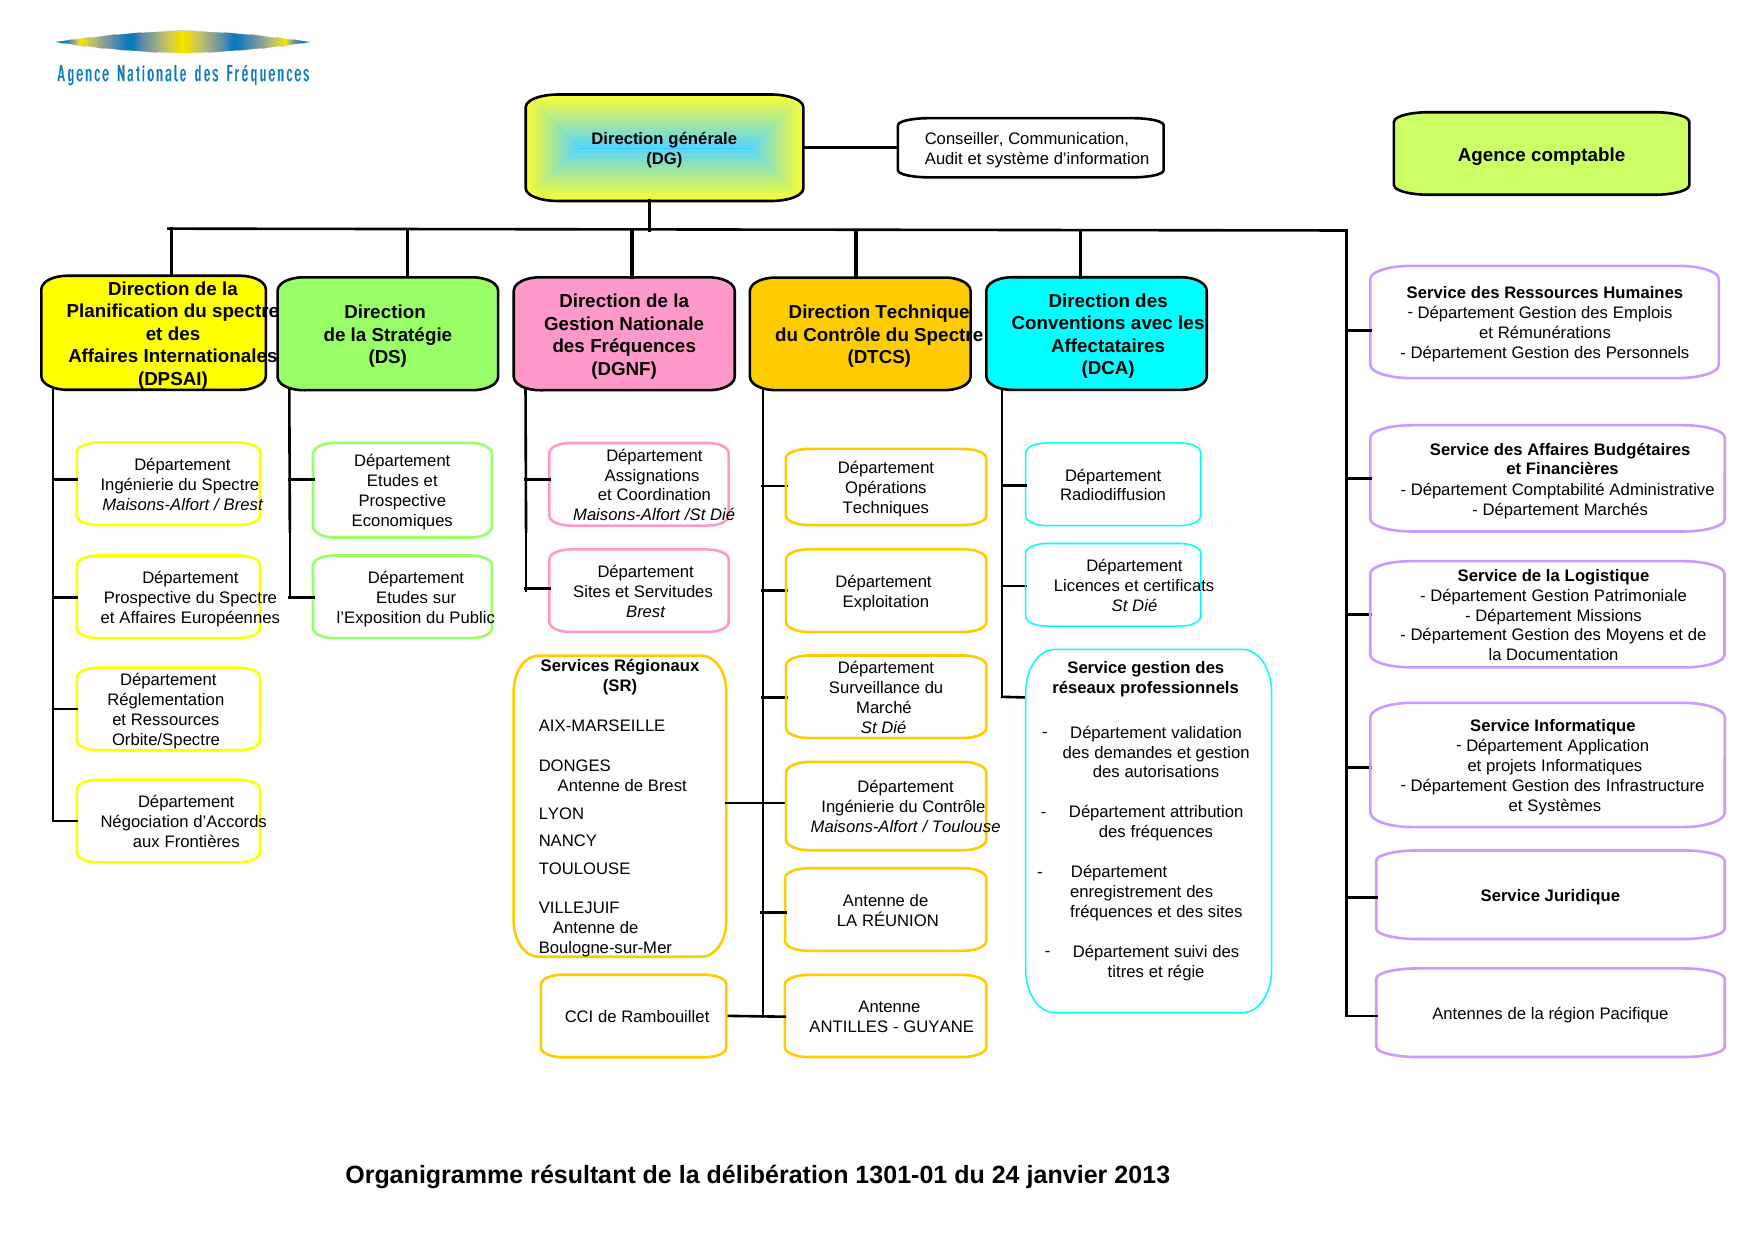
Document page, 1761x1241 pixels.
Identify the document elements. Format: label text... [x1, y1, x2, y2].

text_box Département Ingénierie du Spectre Maisons-Alfort / Brest [76, 442, 260, 526]
text_box Agence comptable [1393, 112, 1690, 195]
text_box Département Opérations Techniques [785, 448, 987, 526]
text_box Département Etudes sur l’Exposition du Public [312, 555, 492, 639]
text_box Service de la Logistique - Département Gestion Patrimoniale - Département Missions - Département Gestion des Moyens et de la Documentation [1370, 561, 1725, 668]
text_box Organigramme résultant de la délibération 1301-01 du 24 janvier 2013 [330, 1098, 1333, 1197]
text_box Département Surveillance du Marché St Dié [786, 655, 987, 739]
text_box Direction de la Planification du spectre et des Affaires Internationales (DPSAI) [41, 275, 266, 390]
text_box Conseiller, Communication, Audit et système d’information [897, 118, 1164, 178]
text_box Direction des Conventions avec les Affectataires (DCA) [986, 277, 1207, 390]
text_box Département Sites et Servitudes Brest [549, 549, 729, 633]
text_box Département Exploitation [786, 549, 987, 633]
text_box Direction Technique du Contrôle du Spectre (DTCS) [749, 277, 971, 391]
text_box Direction de la Gestion Nationale des Fréquences (DGNF) [513, 277, 735, 391]
picture [53, 17, 312, 107]
text_box Département Négociation d’Accords aux Frontières [76, 779, 260, 863]
text_box Département Radiodiffusion [1025, 442, 1201, 526]
text_box Direction de la Stratégie (DS) [277, 277, 499, 391]
text_box Département Licences et certificats St Dié [1025, 543, 1201, 627]
text_box Département Etudes et Prospective Economiques [312, 442, 492, 538]
text_box Direction générale (DG) [525, 94, 804, 202]
text_box Antennes de la région Pacifique [1376, 968, 1725, 1058]
text_box Service gestion des réseaux professionnels [1030, 649, 1261, 705]
text_box Services Régionaux (SR) AIX-MARSEILLE DONGES Antenne de Brest LYON NANCY TOULOUSE VILLEJUIF Antenne de Boulogne-sur-Mer [513, 655, 727, 957]
text_box Département validation des demandes et gestion des autorisations Département attribution des fréquences - Département enregistrement des fréquences et des sites Département suivi des titres et régie [1012, 713, 1272, 1009]
text_box Antenne de LA RÉUNION [785, 868, 987, 951]
text_box Service des Ressources Humaines Département Gestion des Emplois et Rémunérations - Département Gestion des Personnels [1370, 265, 1719, 379]
text_box Antenne ANTILLES - GUYANE [784, 974, 987, 1058]
text_box Département Prospective du Spectre et Affaires Européennes [76, 555, 260, 639]
text_box Département Réglementation et Ressources Orbite/Spectre [76, 667, 260, 751]
text_box Service des Affaires Budgétaires et Financières - Département Comptabilité Administrative - Département Marchés [1370, 425, 1725, 532]
text_box Département Ingénierie du Contrôle Maisons-Alfort / Toulouse [786, 761, 987, 851]
text_box CCI de Rambouillet [540, 974, 727, 1058]
text_box Service Informatique Département Application et projets Informatiques Département Gestion des Infrastructure et Systèmes [1370, 702, 1725, 828]
text_box Département Assignations et Coordination Maisons-Alfort /St Dié [549, 442, 729, 526]
text_box Service Juridique [1376, 850, 1725, 940]
